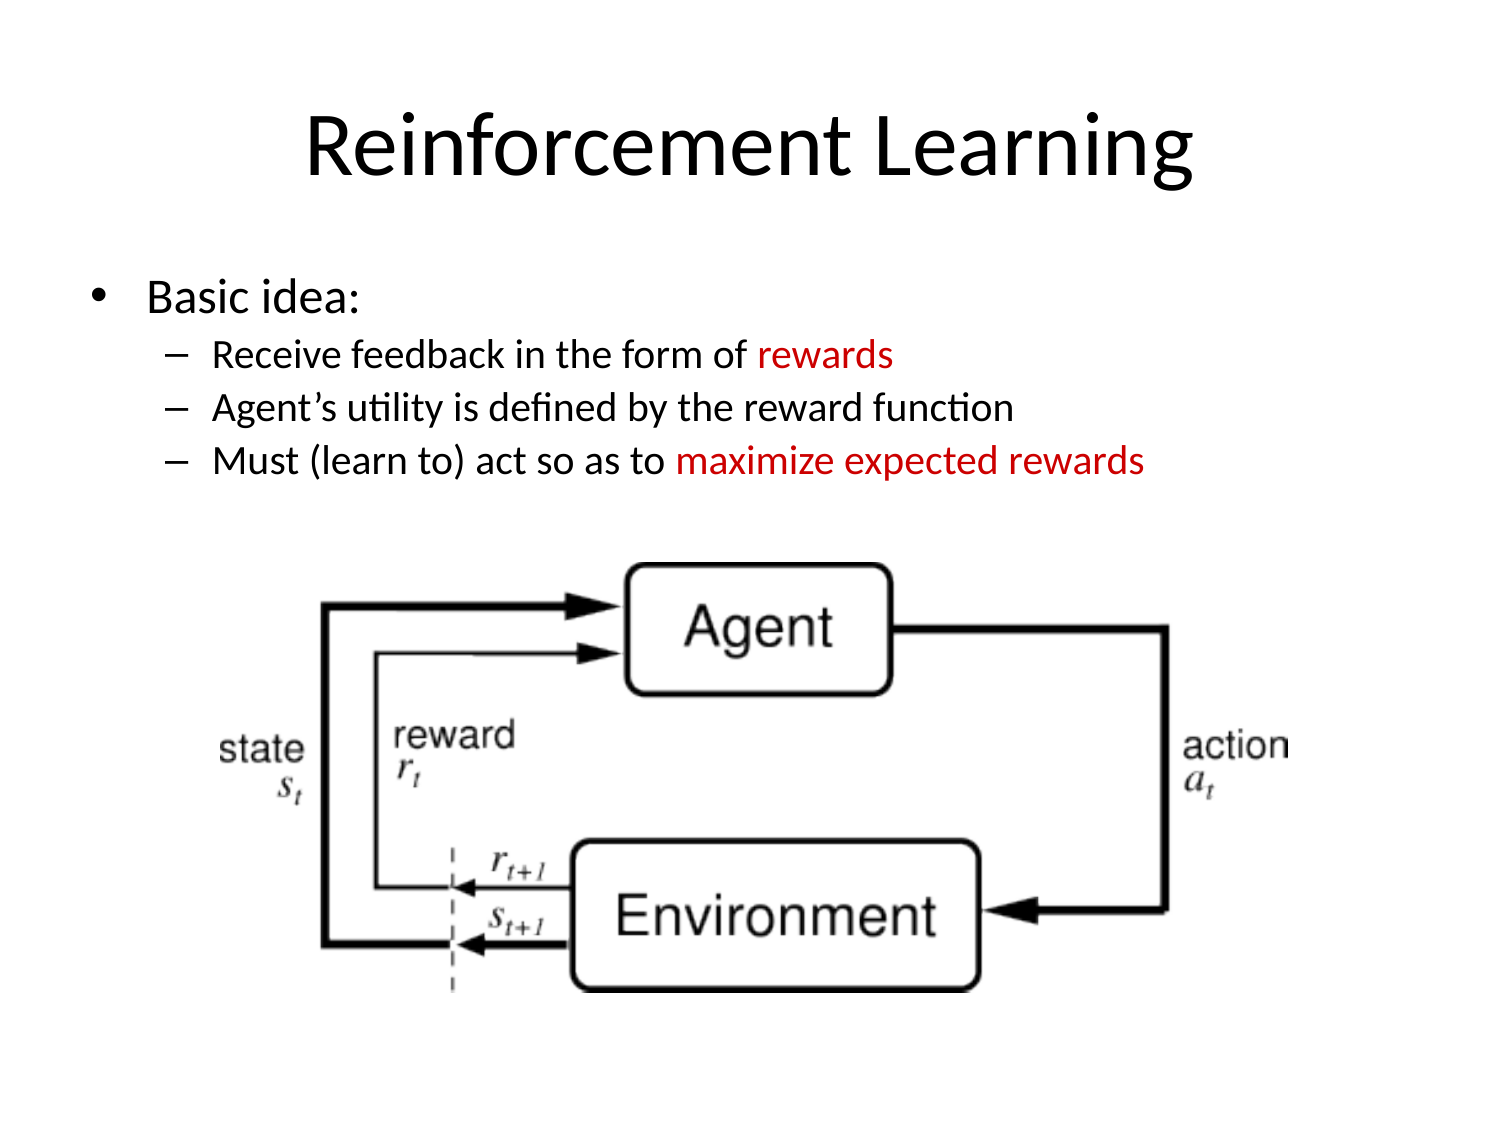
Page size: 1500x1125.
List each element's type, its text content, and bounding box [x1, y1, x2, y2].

picture [220, 562, 1288, 993]
title Reinforcement Learning [75, 45, 1425, 233]
list Basic idea: Receive feedback in the form of rewards Agent’s utility is defined by the reward function Must (learn to) act so as to maximize expected rewards [75, 262, 1425, 1005]
